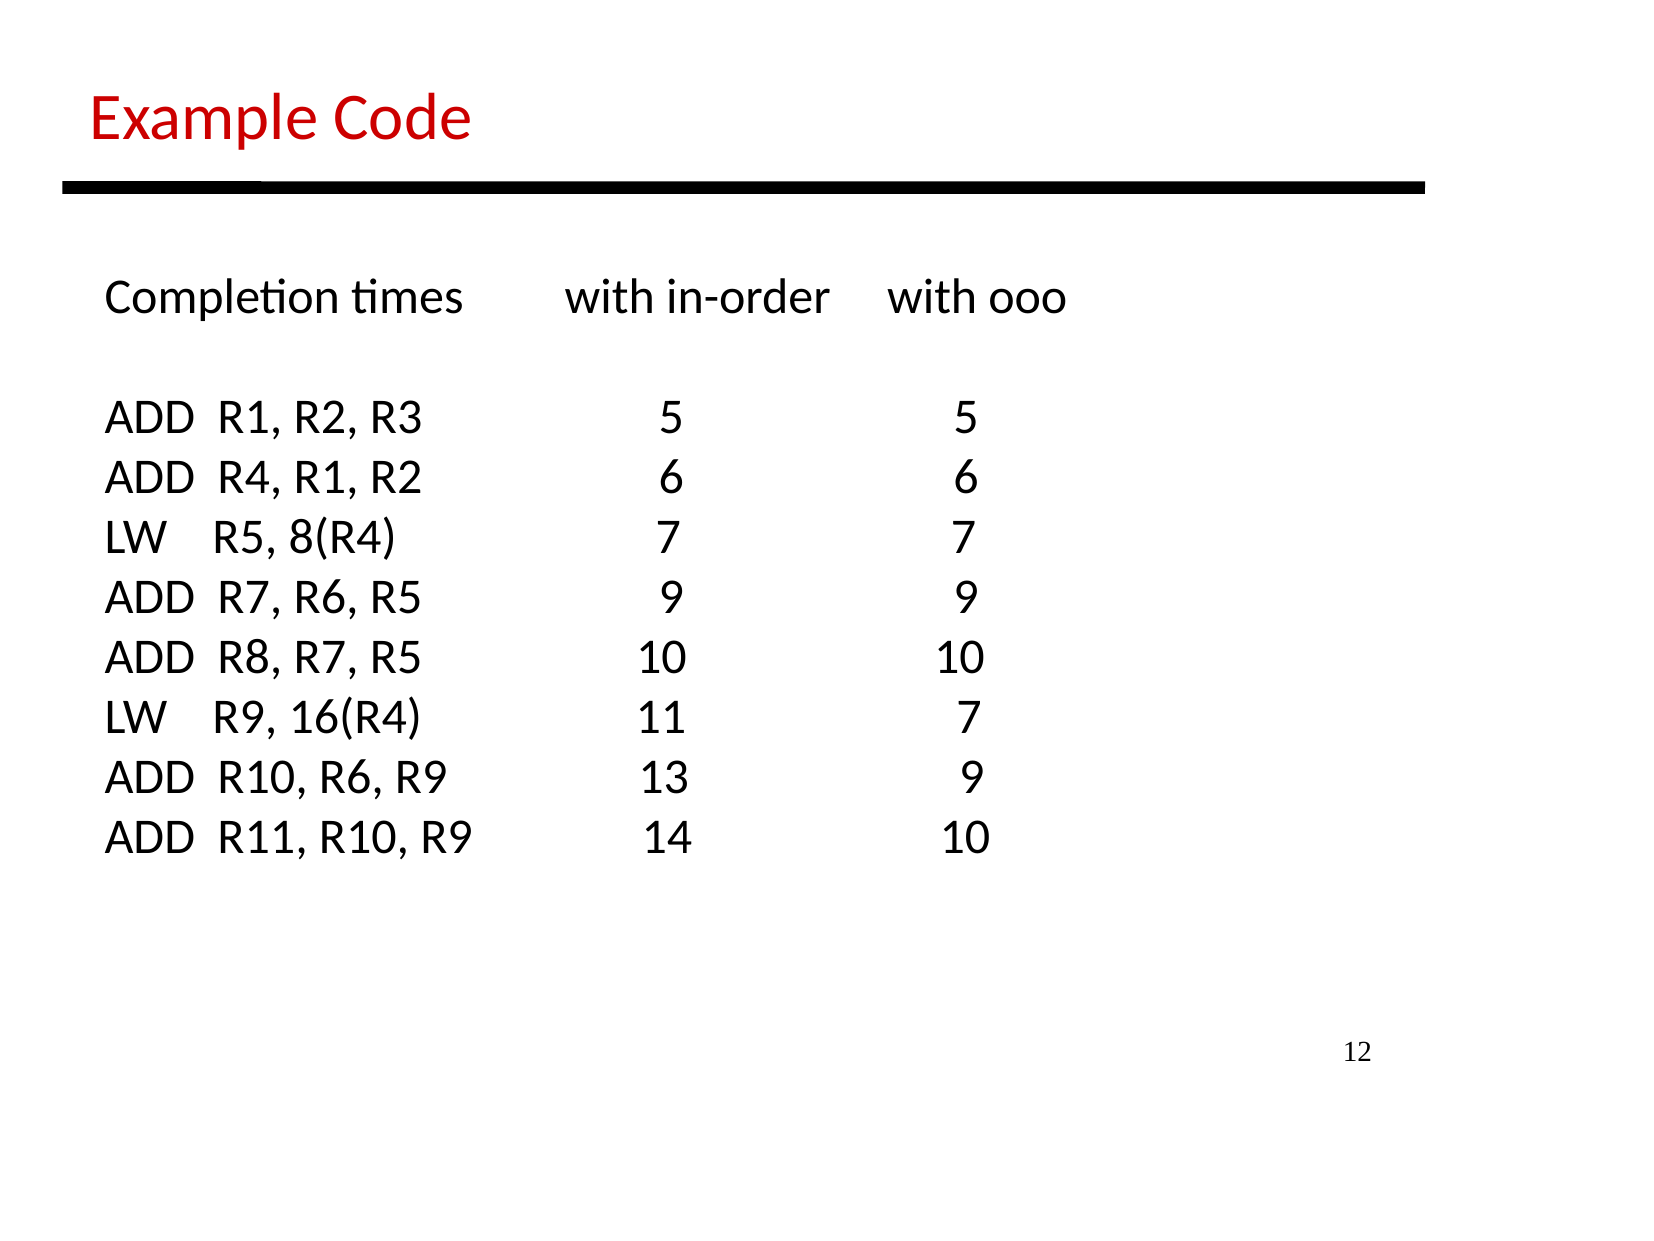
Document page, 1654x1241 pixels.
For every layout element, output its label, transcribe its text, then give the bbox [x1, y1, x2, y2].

text_box Completion times with in-order with ooo ADD R1, R2, R3 5 5 ADD R4, R1, R2 6 6 LW R5, 8(R4) 7 7 ADD R7, R6, R5 9 9 ADD R8, R7, R5 10 10 LW R9, 16(R4) 11 7 ADD R10, R6, R9 13 9 ADD R11, R10, R9 14 10 [89, 256, 1083, 872]
slide_number <number> [1074, 1025, 1388, 1100]
text_box Example Code [74, 65, 488, 160]
